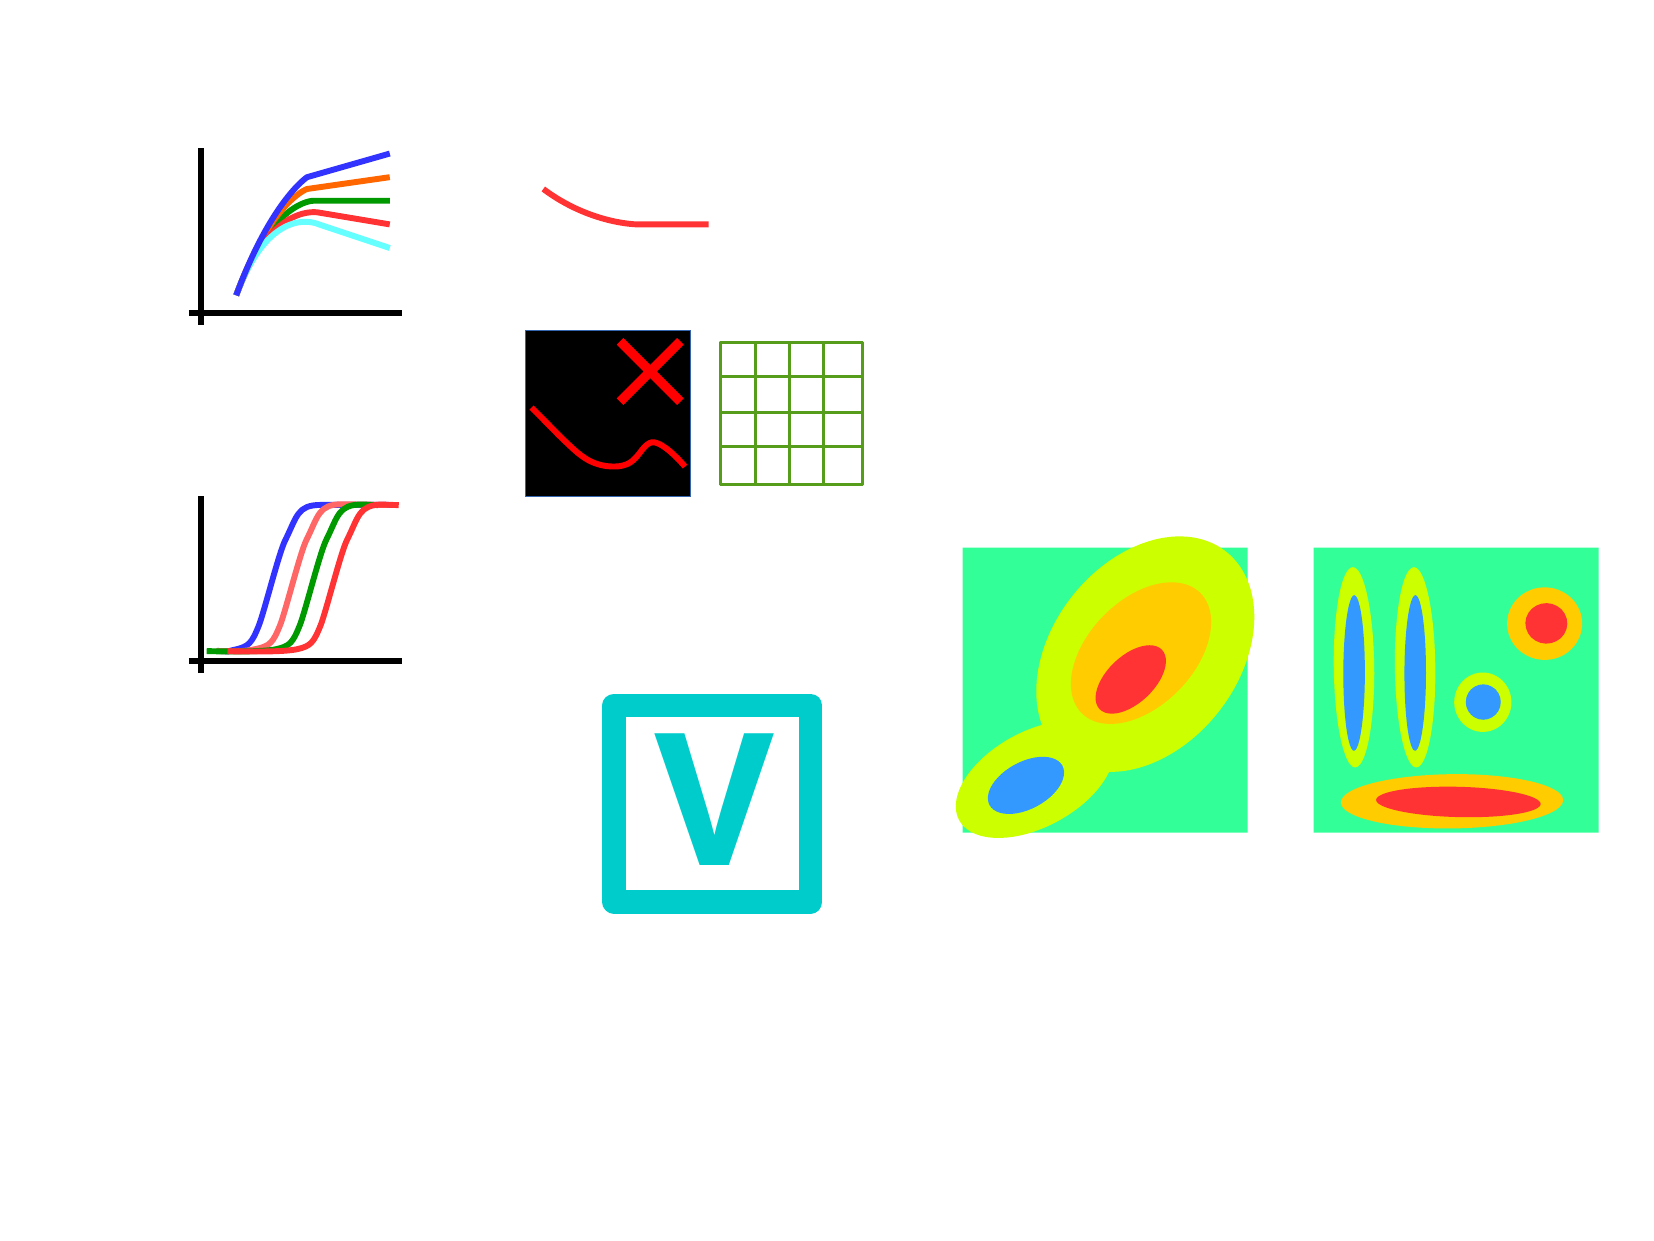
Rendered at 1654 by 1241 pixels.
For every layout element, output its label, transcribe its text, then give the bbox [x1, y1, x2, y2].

text_box [1313, 547, 1599, 833]
text_box [525, 330, 691, 497]
text_box V [639, 717, 799, 890]
text_box V [639, 691, 923, 934]
text_box [955, 536, 1255, 838]
